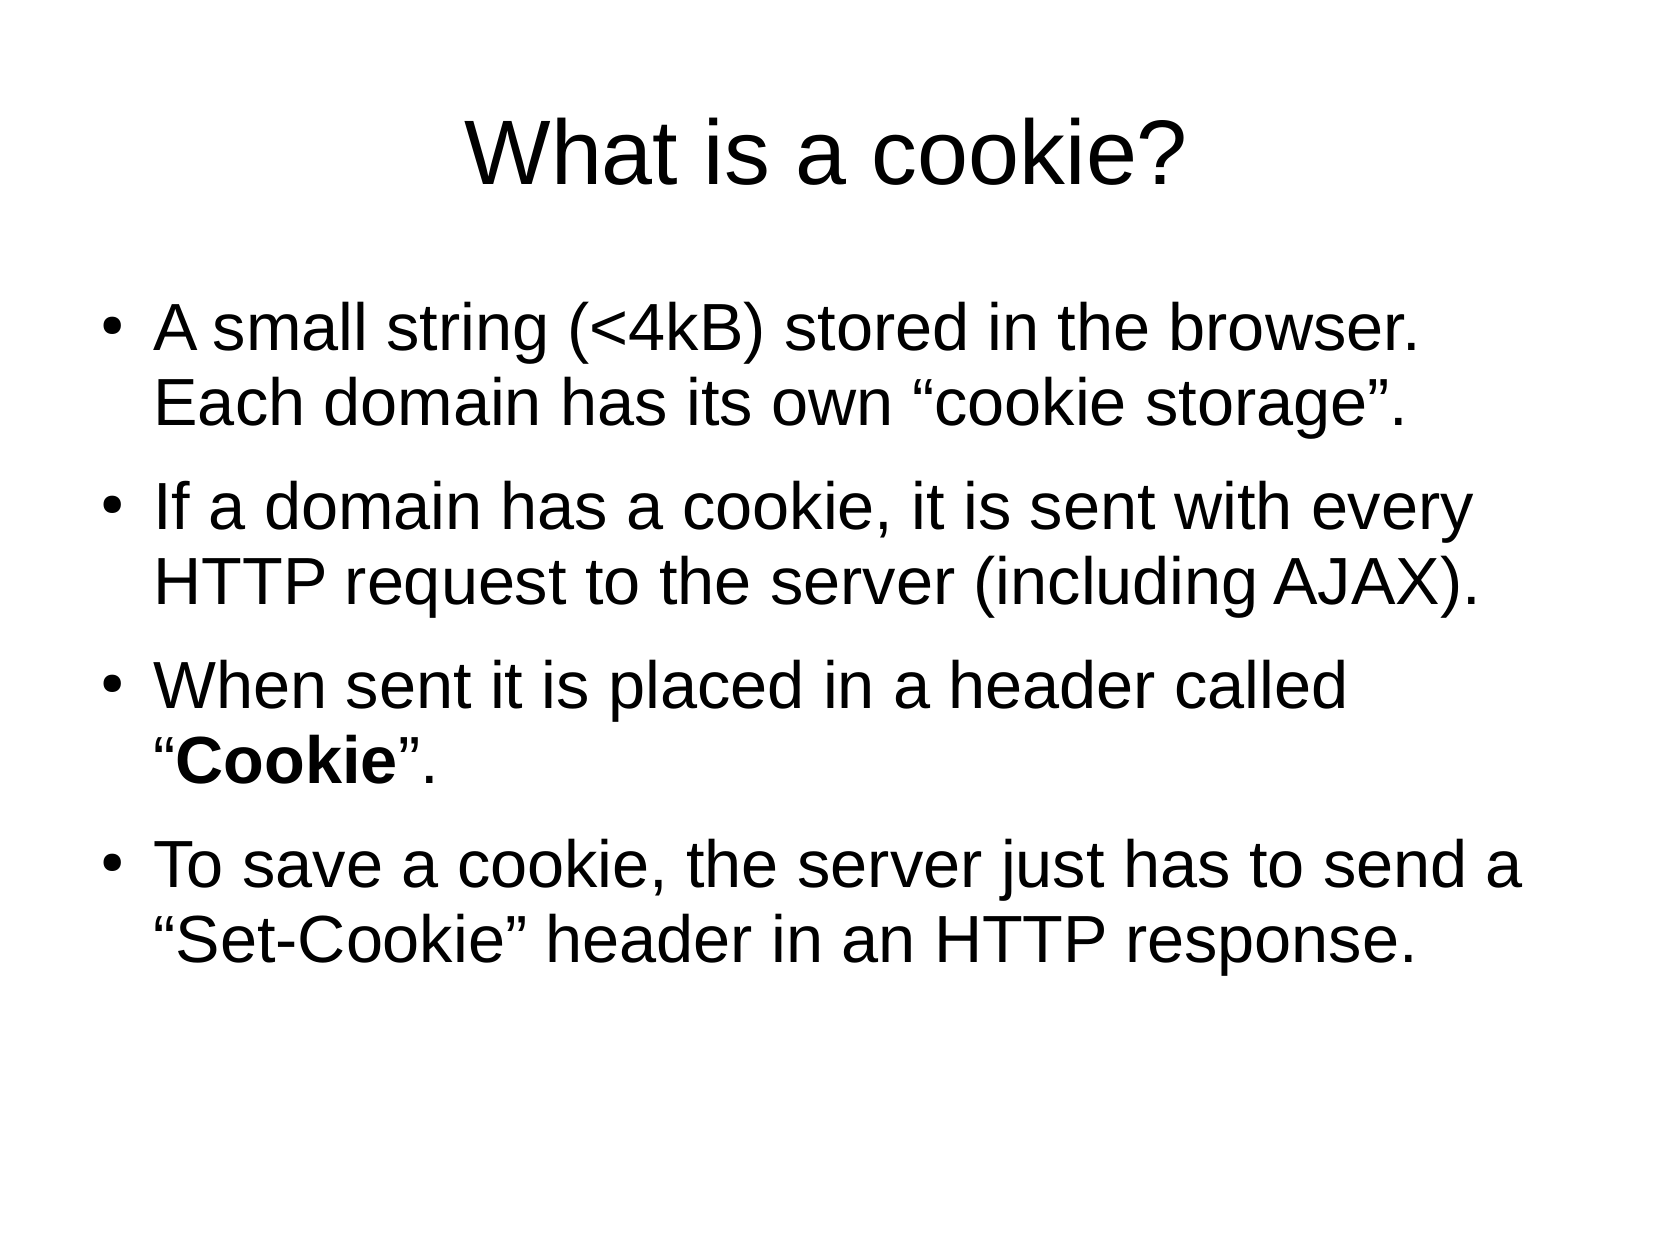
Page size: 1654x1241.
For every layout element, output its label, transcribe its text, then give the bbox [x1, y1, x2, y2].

list A small string (<4kB) stored in the browser. Each domain has its own “cookie storage”. If a domain has a cookie, it is sent with every HTTP request to the server (including AJAX). When sent it is placed in a header called “Cookie”. To save a cookie, the server just has to send a “Set-Cookie” header in an HTTP response. [82, 290, 1571, 1010]
title What is a cookie? [82, 49, 1571, 257]
